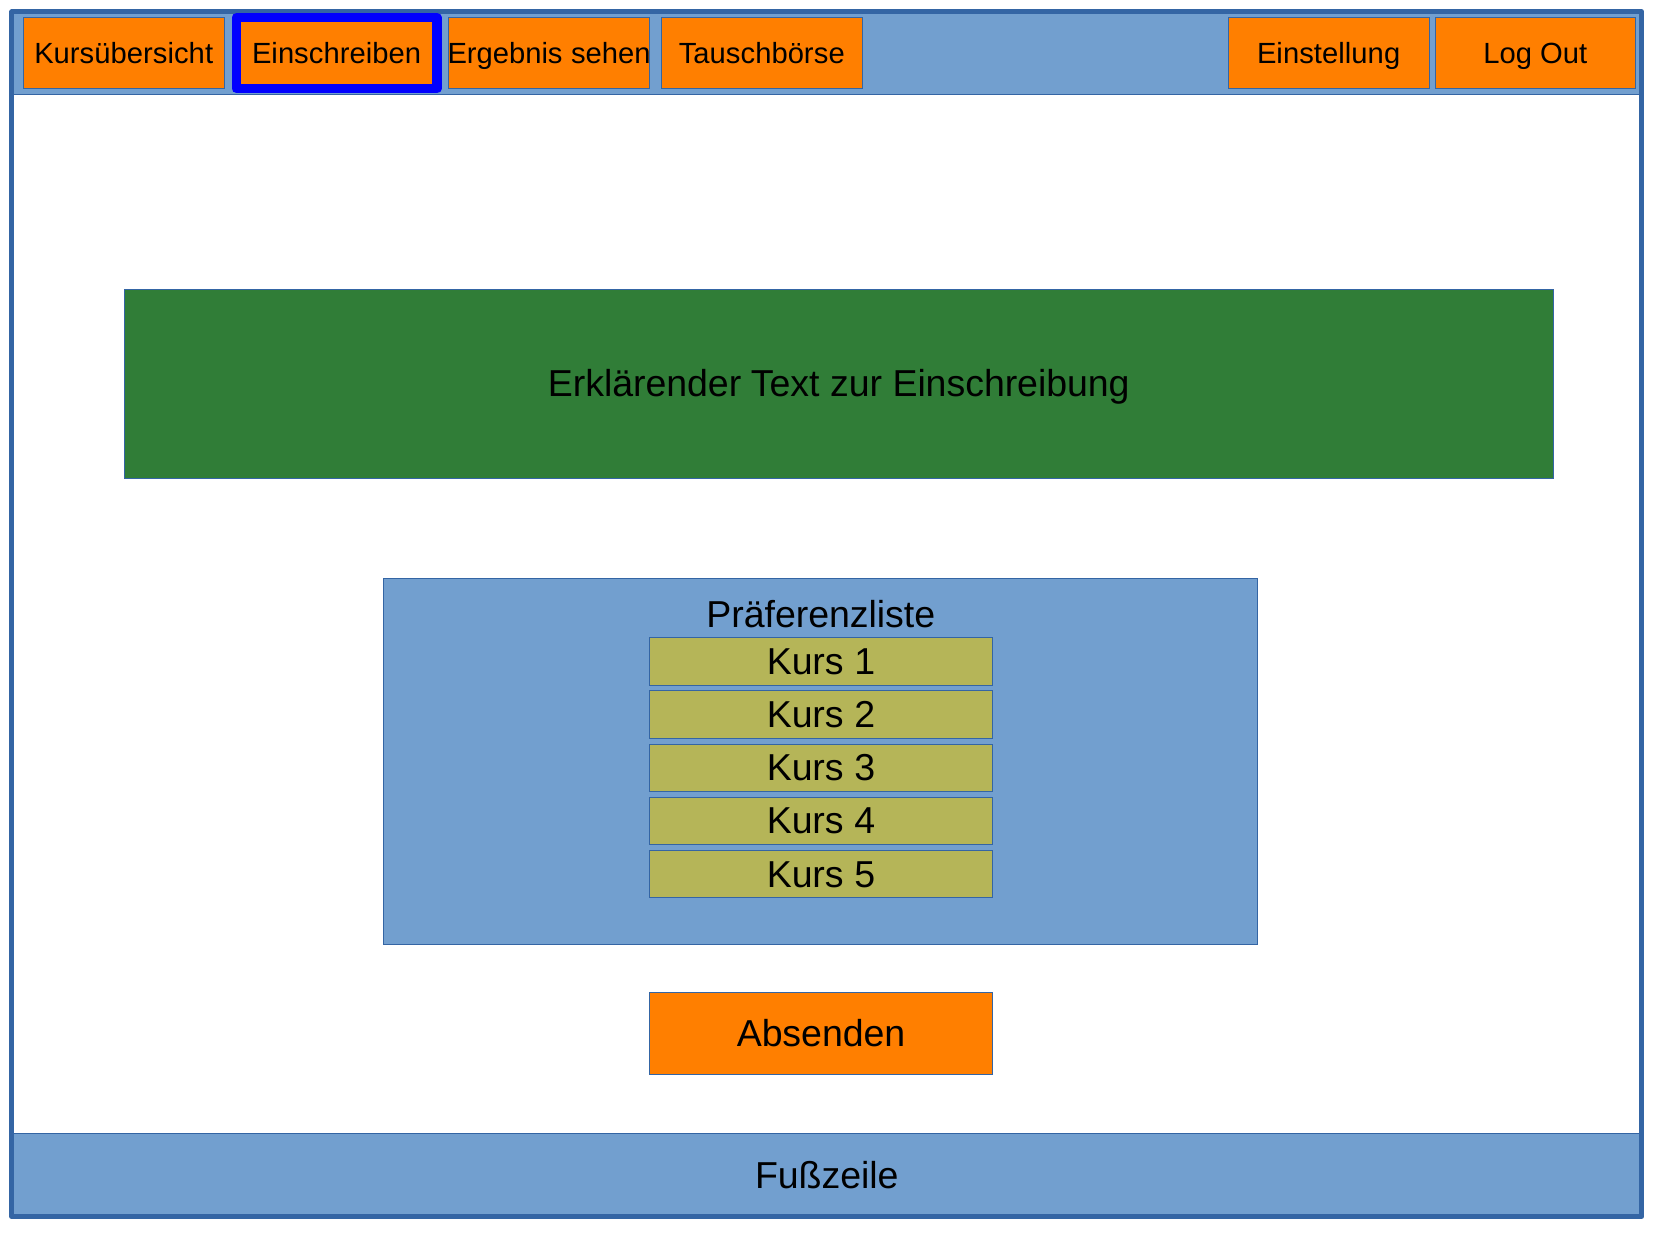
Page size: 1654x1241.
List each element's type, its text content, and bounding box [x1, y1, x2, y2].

text_box Kurs 2 [649, 690, 993, 739]
text_box Ergebnis sehen [448, 17, 650, 89]
text_box Kurs 3 [649, 744, 993, 792]
text_box Kurs 1 [649, 637, 993, 686]
text_box Absenden [649, 992, 993, 1075]
text_box [11, 11, 1642, 1217]
text_box Kursübersicht [23, 17, 225, 89]
text_box Kurs 5 [649, 850, 993, 898]
text_box Tauschbörse [661, 17, 863, 89]
text_box Log Out [1435, 17, 1636, 89]
text_box Einschreiben [236, 17, 438, 89]
text_box Kurs 4 [649, 797, 993, 845]
text_box Einstellung [1228, 17, 1430, 89]
